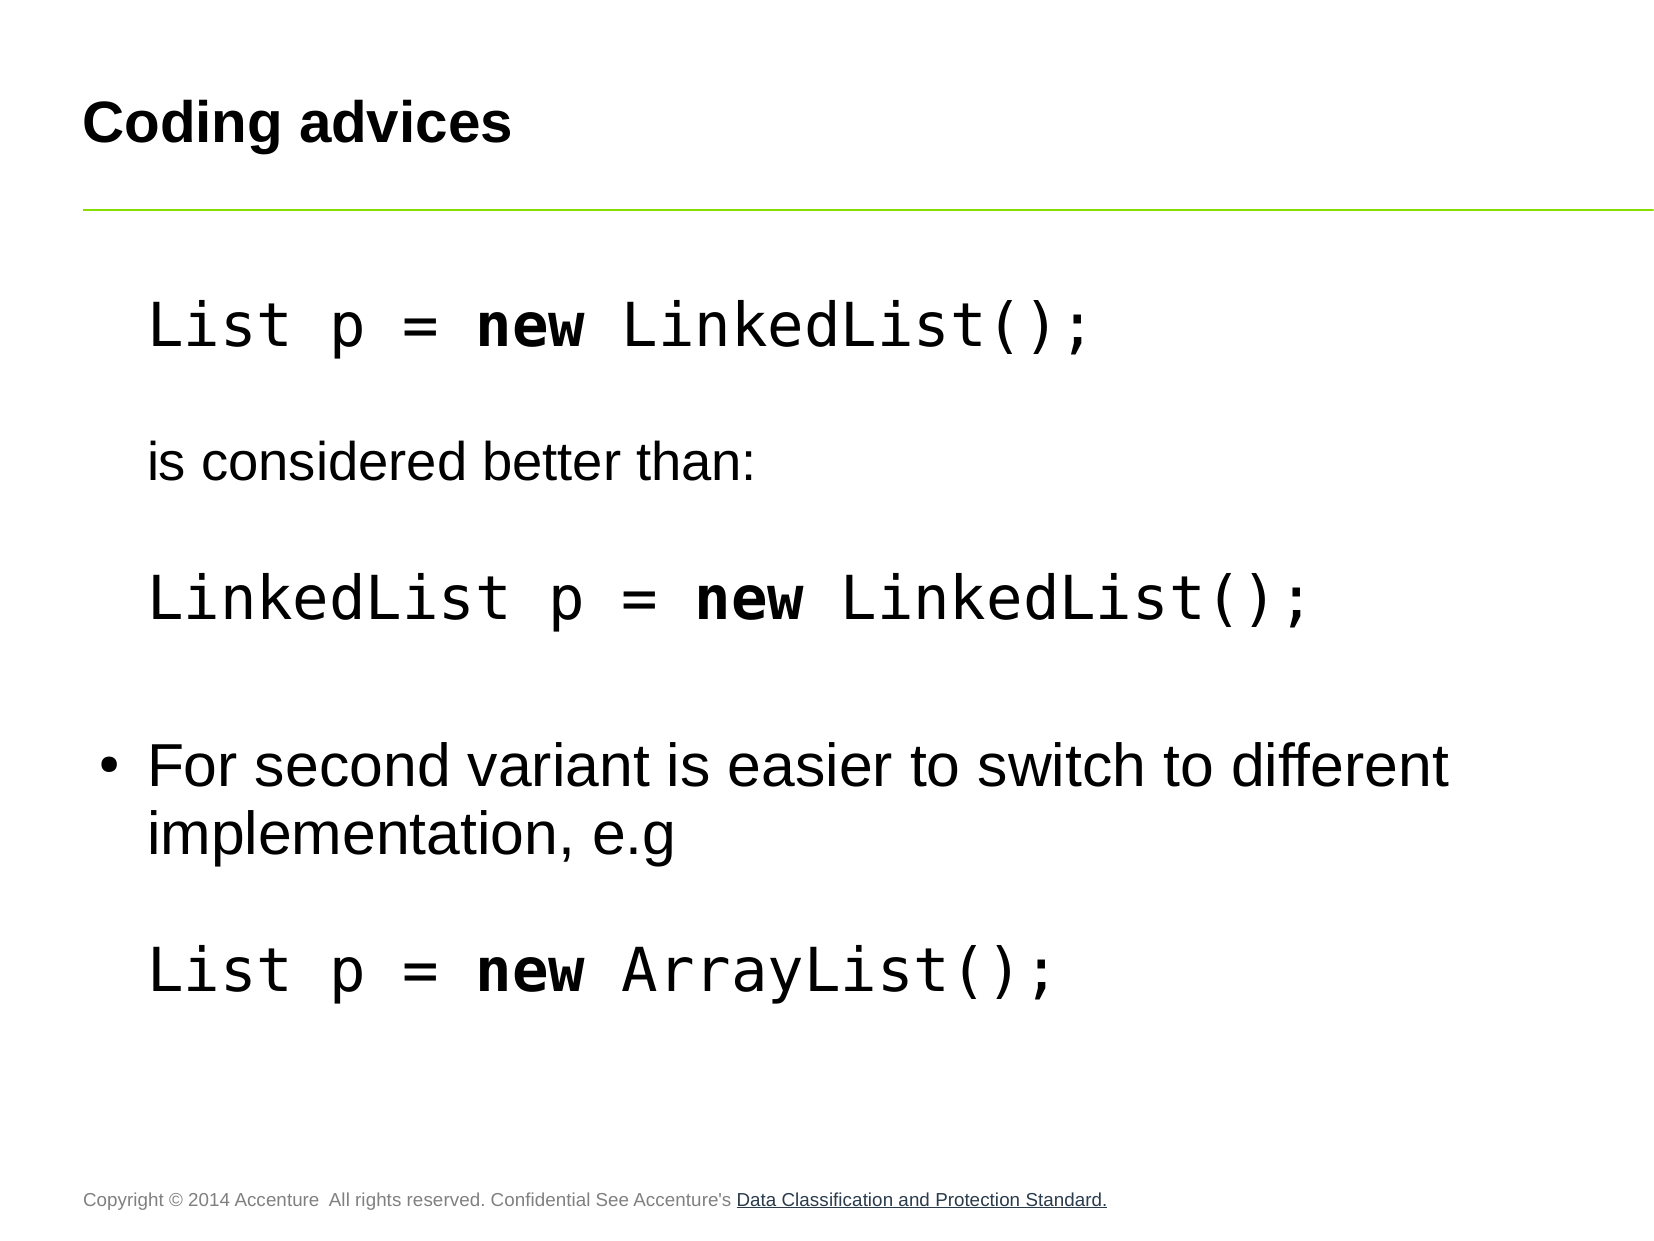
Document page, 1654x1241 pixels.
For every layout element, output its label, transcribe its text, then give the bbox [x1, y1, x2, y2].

list List p = new LinkedList(); is considered better than: LinkedList p = new LinkedList(); For second variant is easier to switch to different implementation, e.g List p = new ArrayList(); [82, 290, 1538, 1010]
title Coding advices [82, 49, 1571, 196]
